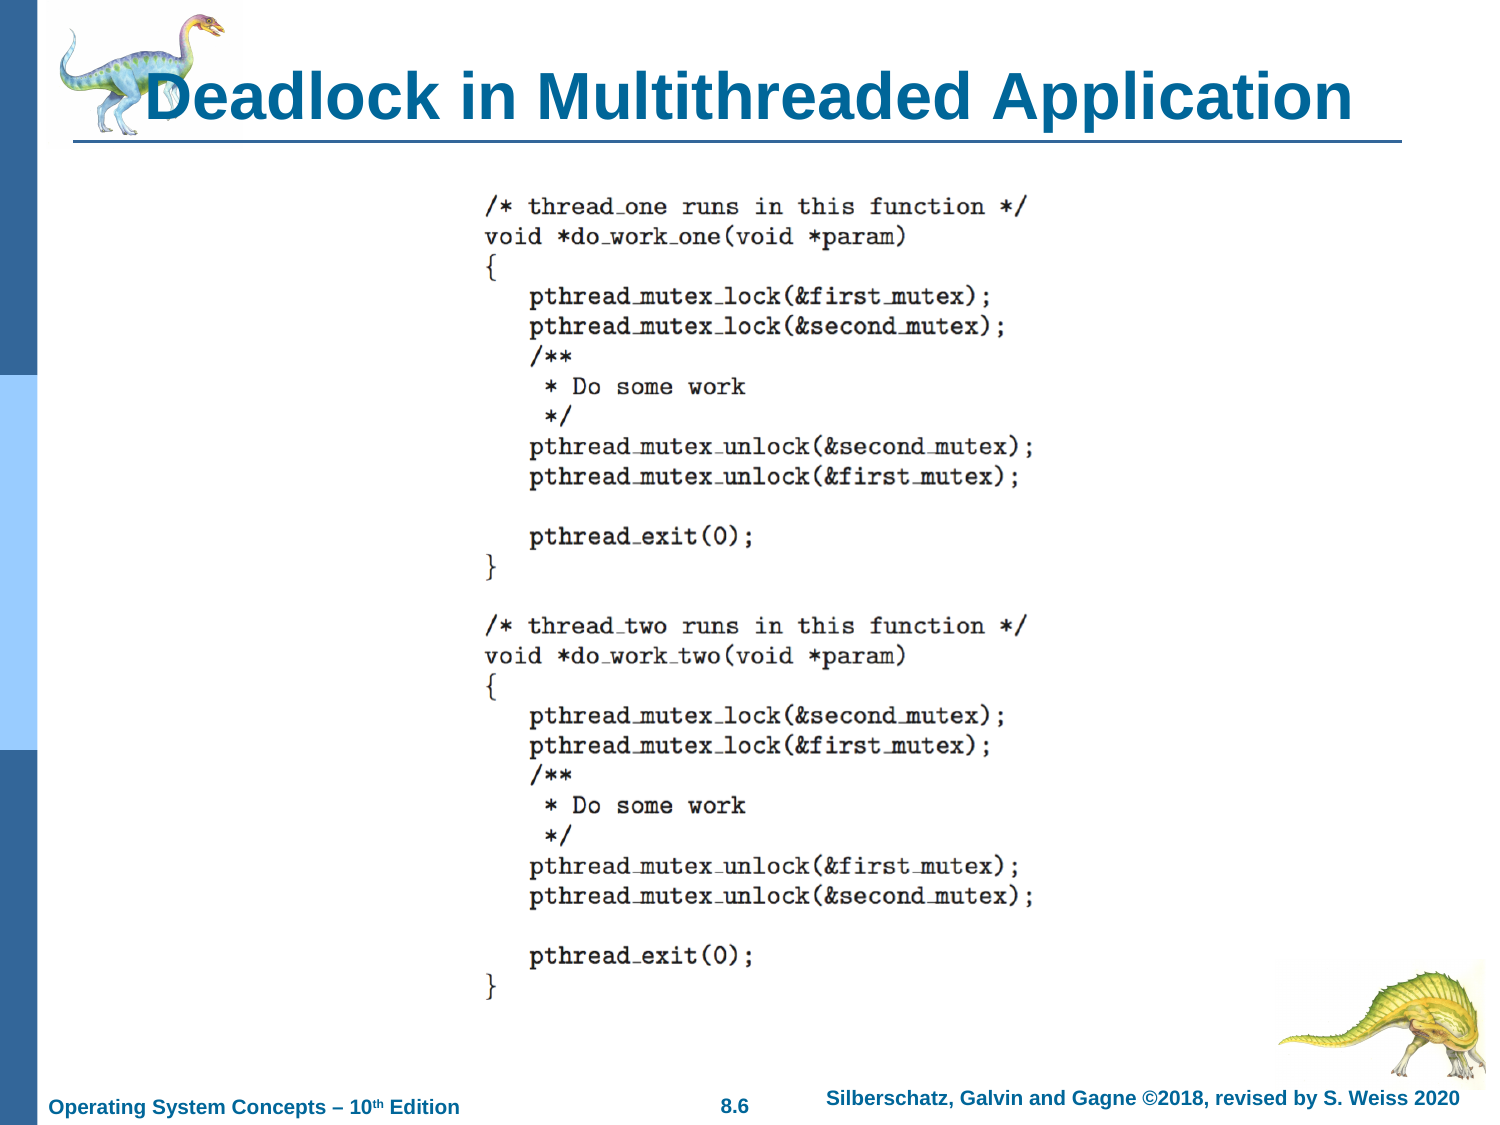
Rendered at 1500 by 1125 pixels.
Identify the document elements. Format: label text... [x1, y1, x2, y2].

picture [448, 169, 1112, 1009]
picture [46, 0, 243, 149]
picture [1275, 959, 1486, 1095]
title Deadlock in Multithreaded Application [75, 45, 1426, 141]
